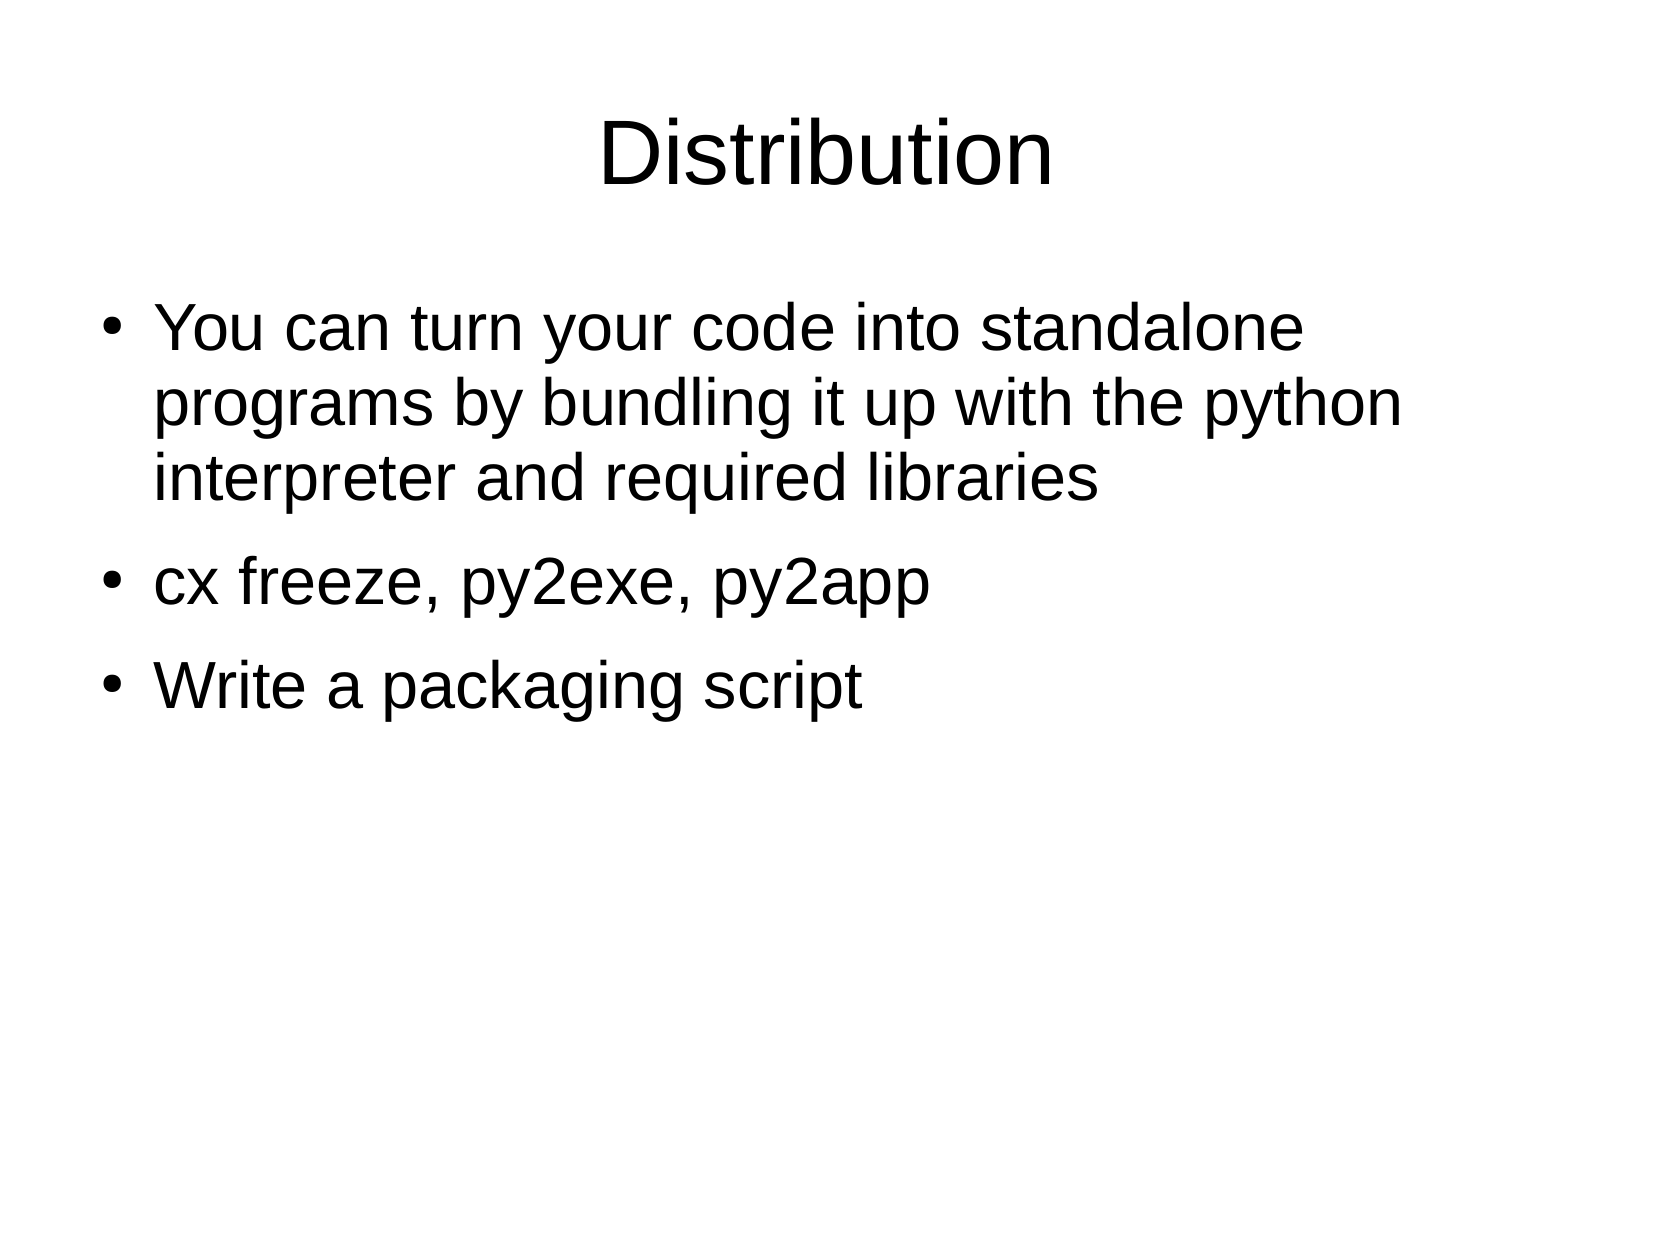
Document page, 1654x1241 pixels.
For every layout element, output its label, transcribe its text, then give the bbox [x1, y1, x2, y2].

list You can turn your code into standalone programs by bundling it up with the python interpreter and required libraries cx freeze, py2exe, py2app Write a packaging script [82, 290, 1571, 1109]
title Distribution [82, 49, 1571, 257]
